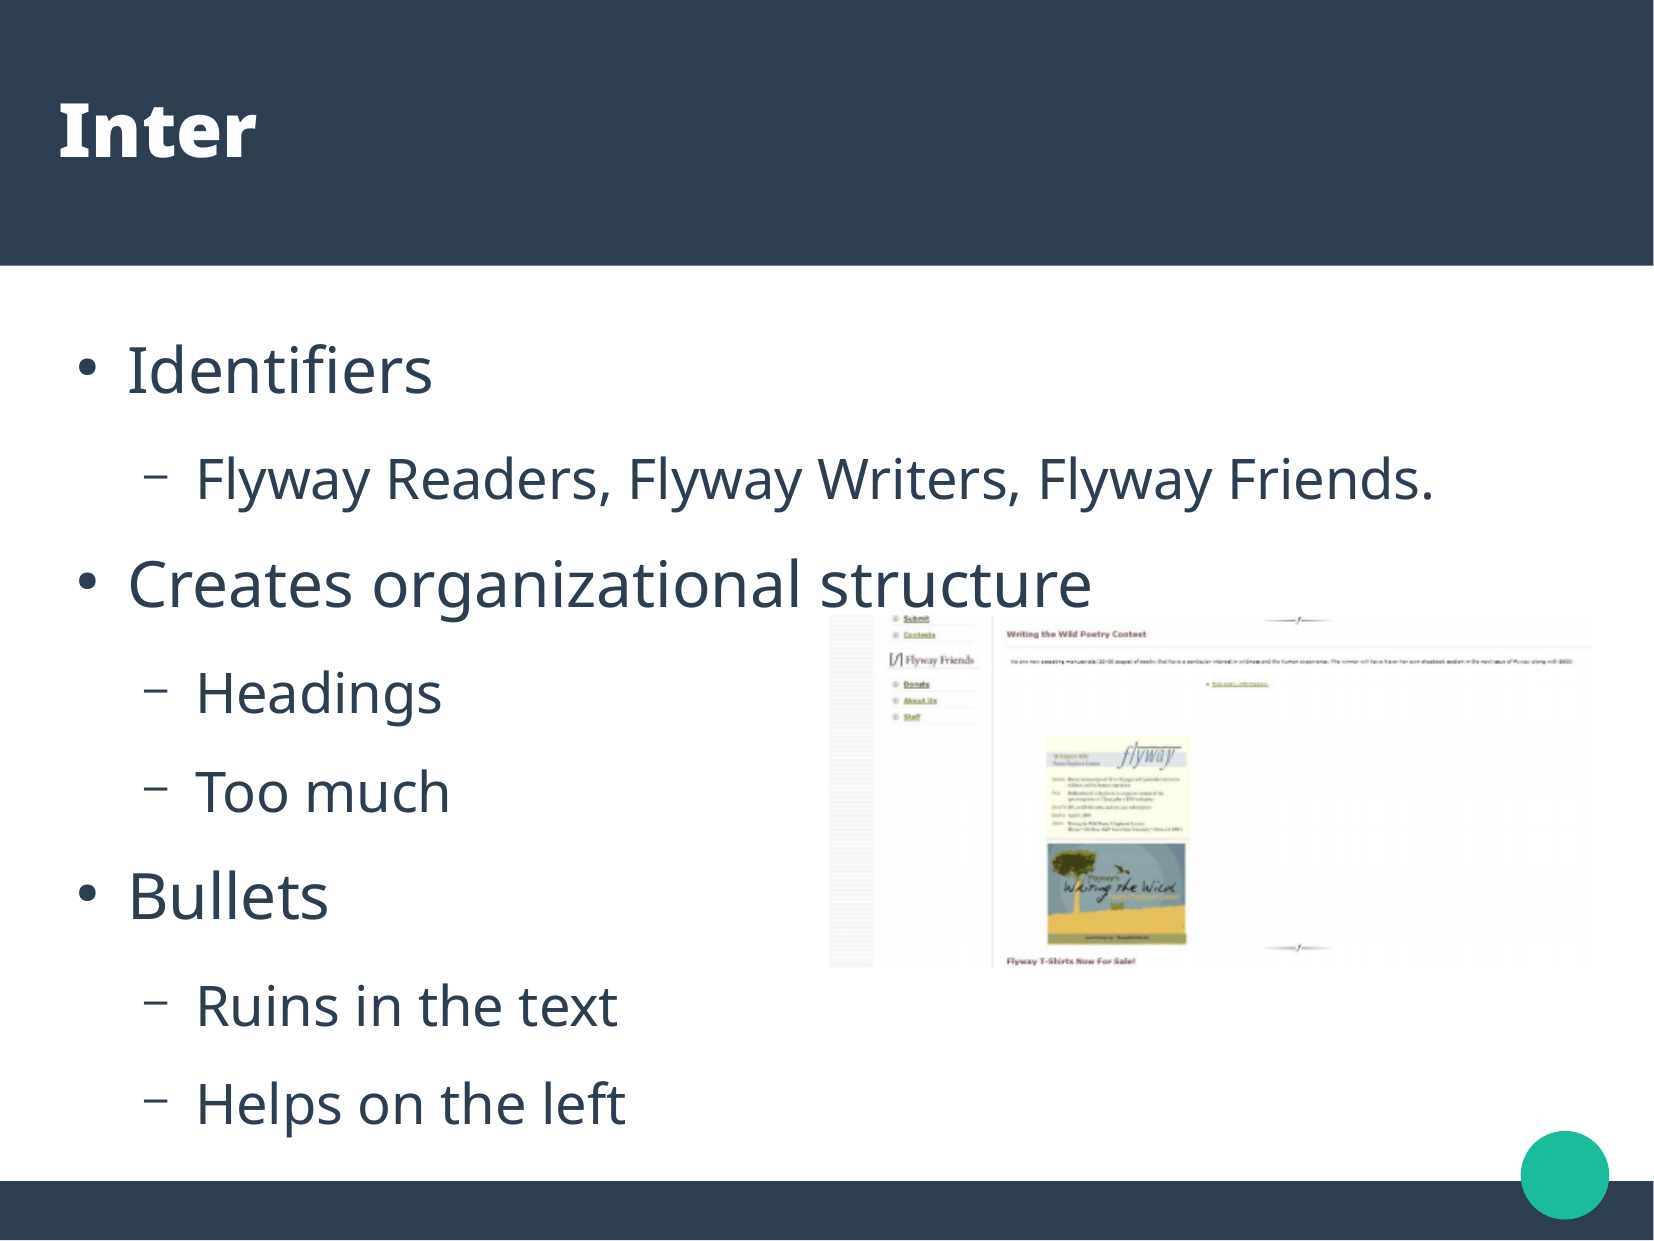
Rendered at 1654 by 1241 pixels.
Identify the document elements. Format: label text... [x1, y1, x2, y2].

title Inter [59, 49, 1595, 207]
list Identifiers Flyway Readers, Flyway Writers, Flyway Friends. Creates organizational structure Headings Too much Bullets Ruins in the text Helps on the left [59, 324, 1595, 1152]
picture [826, 614, 1637, 983]
